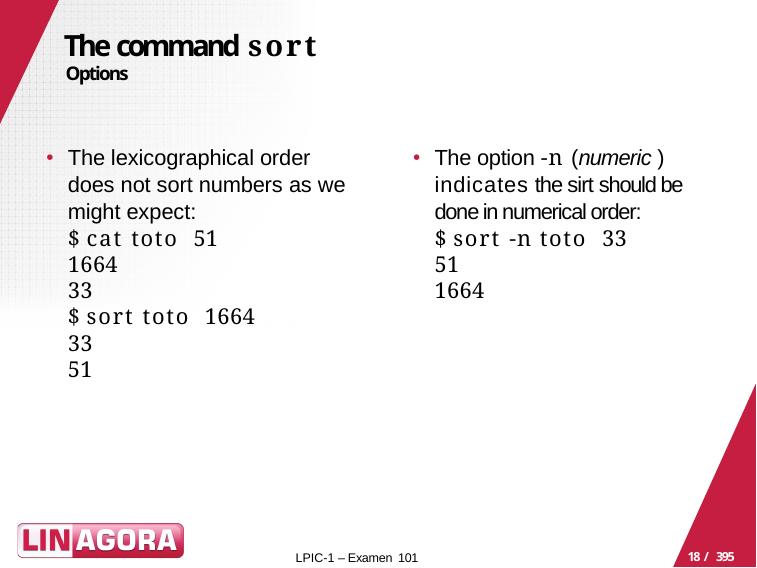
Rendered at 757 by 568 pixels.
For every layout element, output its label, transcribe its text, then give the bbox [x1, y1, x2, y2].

text_box The lexicographical order does not sort numbers as we might expect: $ cat toto 51 1664 33 $ sort toto 1664 33 51 [44, 143, 359, 458]
text_box The command sort Options [63, 26, 697, 122]
text_box LPIC-1 – Examen 101 [293, 549, 420, 568]
text_box The option -n (numeric ) indicates the sirt should be done in numerical order: $ sort -n toto 33 51 1664 [410, 143, 725, 341]
picture [0, 0, 352, 352]
text_box [17, 520, 184, 562]
text_box <numéro> / 395 [683, 549, 747, 568]
